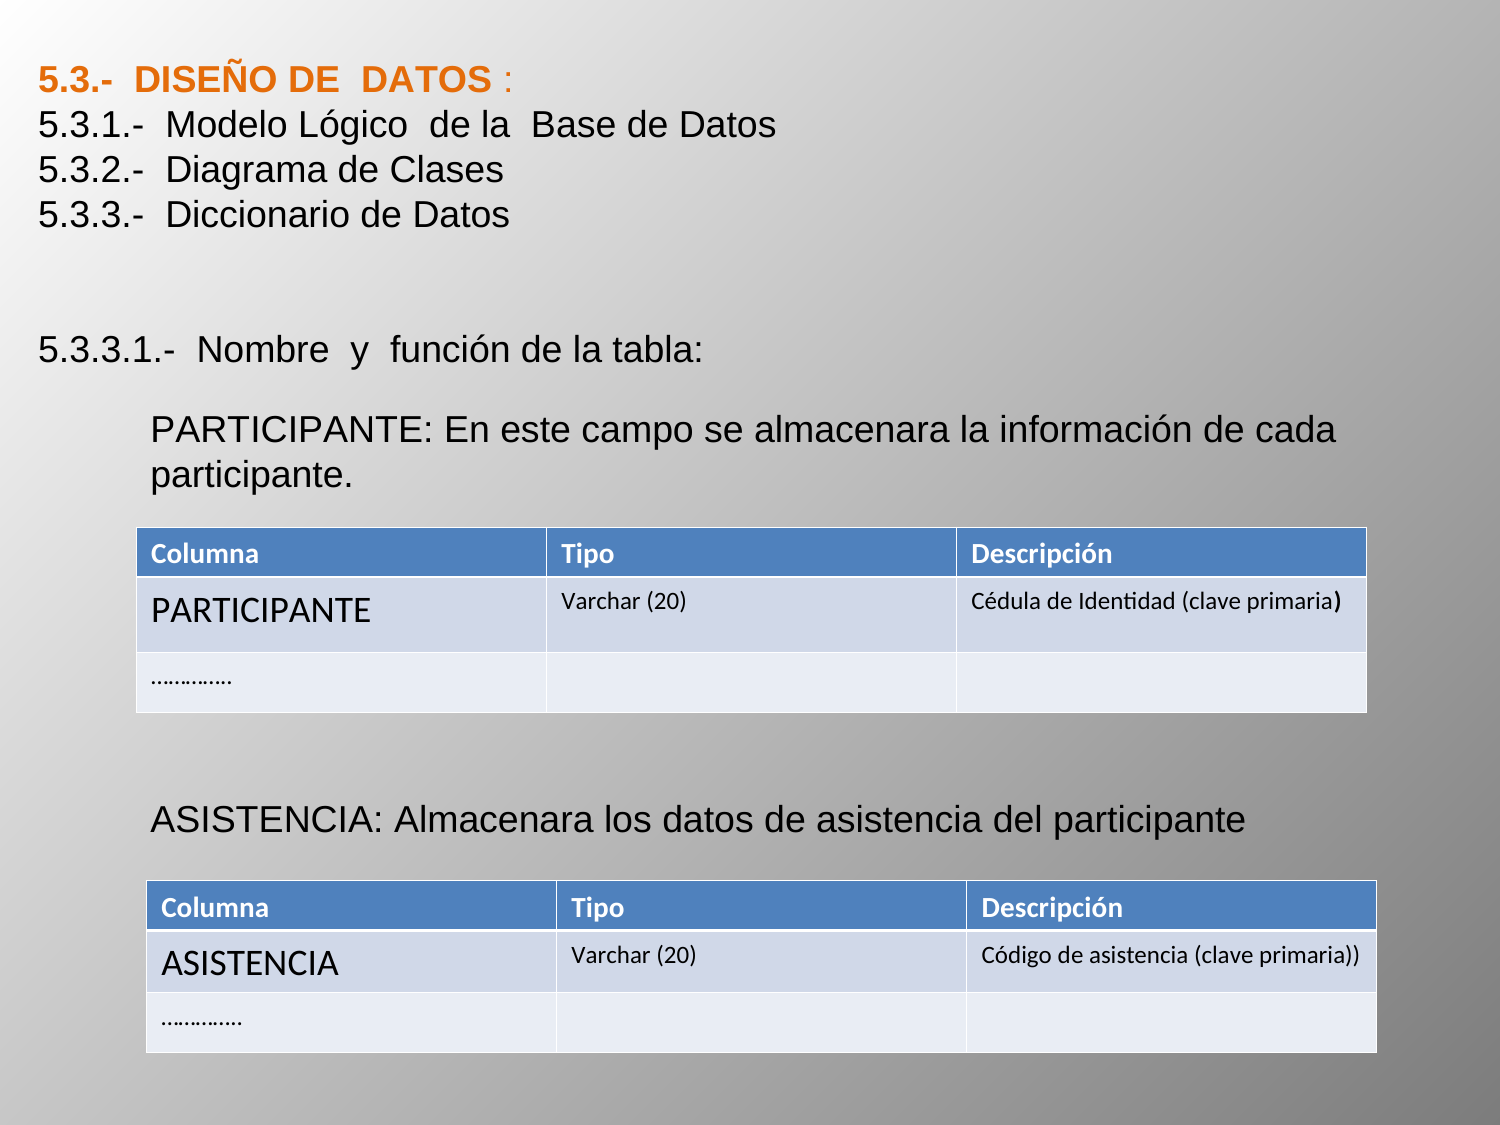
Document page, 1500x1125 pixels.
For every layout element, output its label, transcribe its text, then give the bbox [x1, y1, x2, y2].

table_header Tipo [557, 881, 966, 929]
text_box ASISTENCIA: Almacenara los datos de asistencia del participante [135, 786, 1355, 848]
table_cell ………….. [137, 653, 546, 712]
table_cell [547, 653, 956, 712]
table_cell Cédula de Identidad (clave primaria) [957, 578, 1366, 652]
table_header Columna [137, 528, 546, 576]
table_cell Varchar (20) [557, 932, 966, 992]
text_box 5.3.- DISEÑO DE DATOS : 5.3.1.- Modelo Lógico de la Base de Datos 5.3.2.- Diagrama de Clases 5.3.3.- Diccionario de Datos 5.3.3.1.- Nombre y función de la tabla: [23, 47, 1500, 469]
table_cell ASISTENCIA [147, 932, 556, 992]
table_cell [967, 993, 1376, 1052]
table_cell ………….. [147, 993, 556, 1052]
text_box PARTICIPANTE: En este campo se almacenara la información de cada participante. [135, 397, 1355, 503]
table_cell Varchar (20) [547, 578, 956, 652]
table_cell PARTICIPANTE [137, 578, 546, 652]
table_cell [557, 993, 966, 1052]
table_header Descripción [967, 881, 1376, 929]
table_cell Código de asistencia (clave primaria)) [967, 932, 1376, 992]
table_header Tipo [547, 528, 956, 576]
table_cell [957, 653, 1366, 712]
table_header Descripción [957, 528, 1366, 576]
table_header Columna [147, 881, 556, 929]
